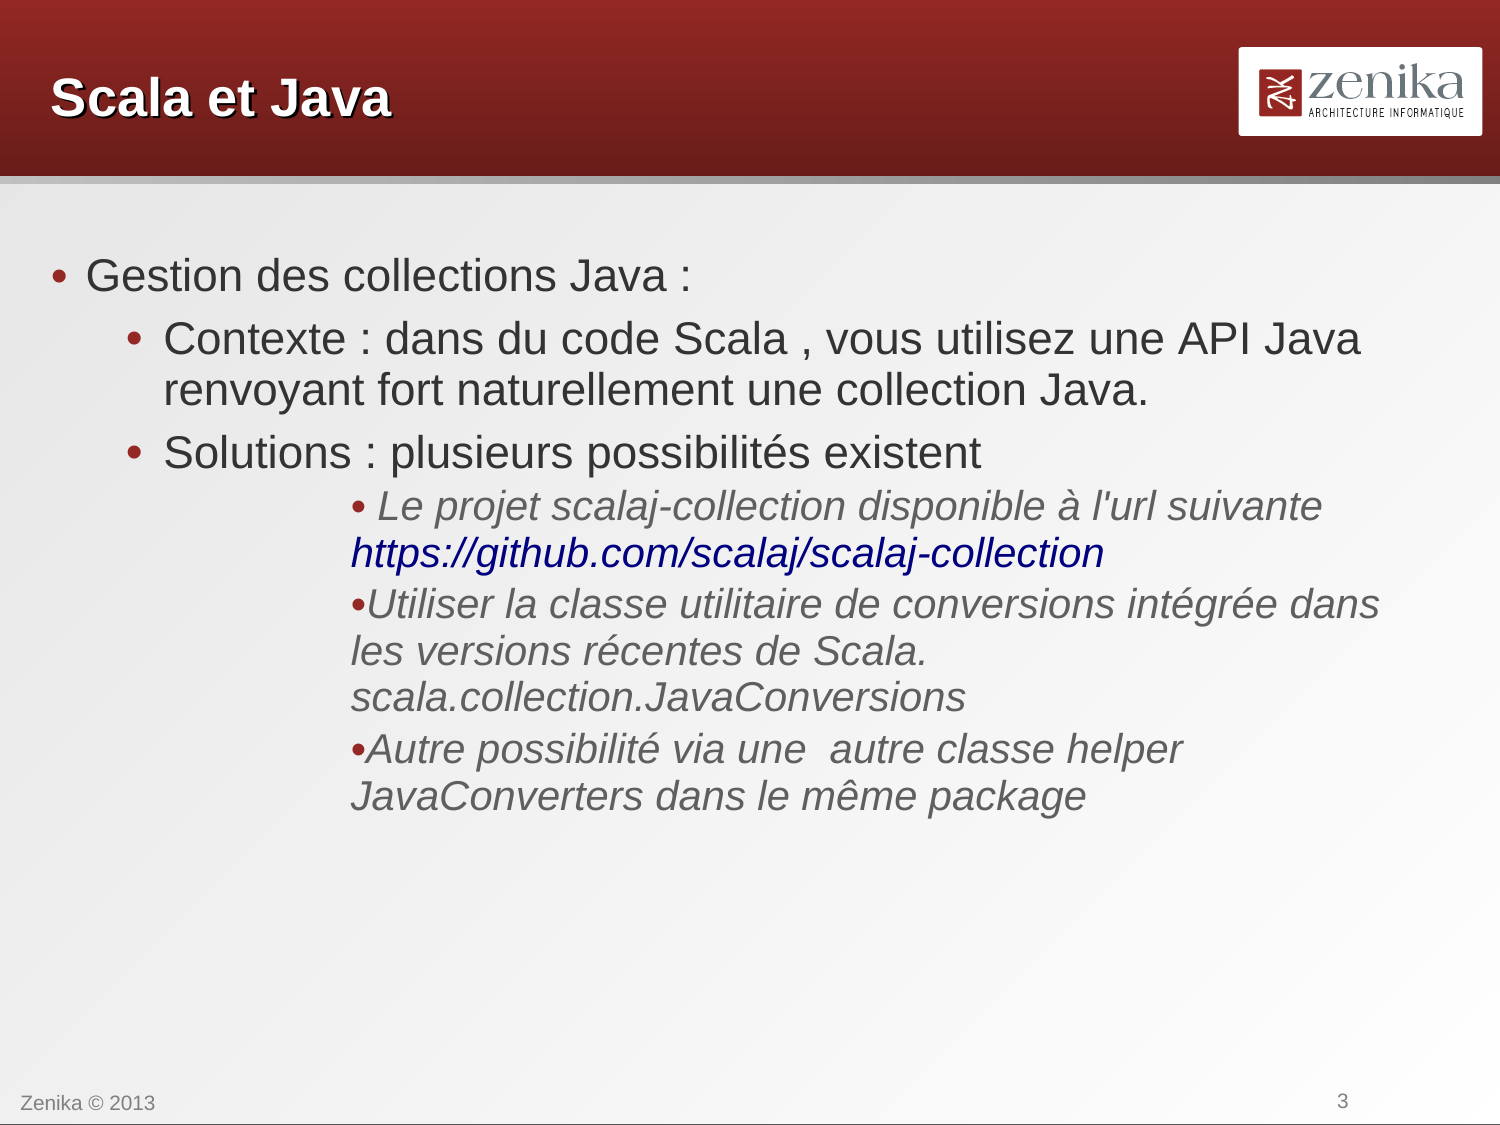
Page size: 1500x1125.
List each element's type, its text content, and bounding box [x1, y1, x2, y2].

list Gestion des collections Java : Contexte : dans du code Scala , vous utilisez une API Java renvoyant fort naturellement une collection Java. Solutions : plusieurs possibilités existent Le projet scalaj-collection disponible à l'url suivante https://github.com/scalaj/scalaj-collection Utiliser la classe utilitaire de conversions intégrée dans les versions récentes de Scala. scala.collection.JavaConversions Autre possibilité via une autre classe helper JavaConverters dans le même package [50, 249, 1435, 1079]
picture [1257, 58, 1464, 125]
title Scala et Java [50, 15, 1206, 180]
